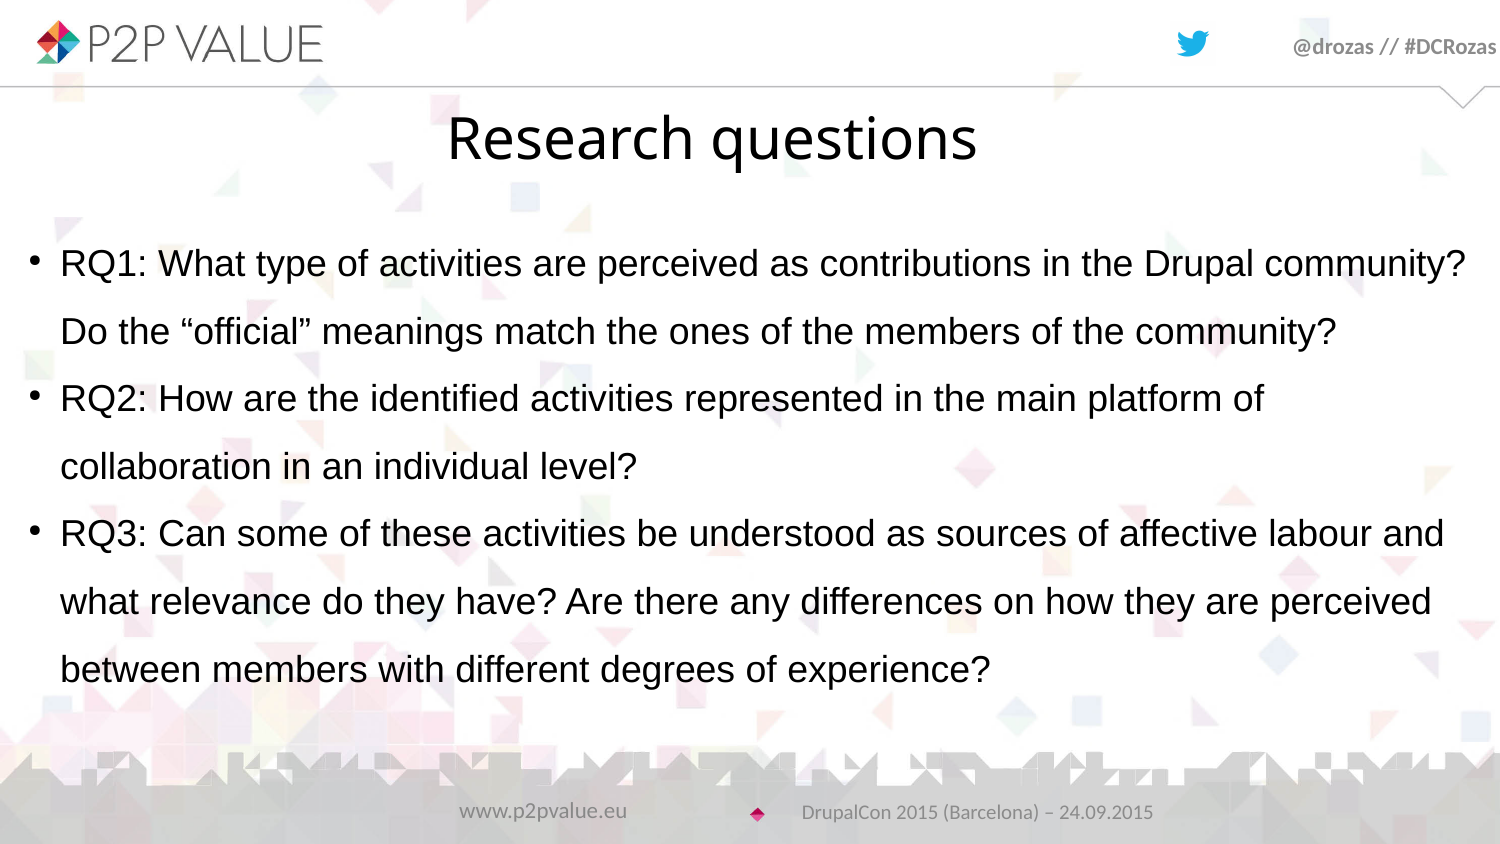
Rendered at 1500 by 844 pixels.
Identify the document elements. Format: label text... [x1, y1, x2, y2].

text_box @drozas // #DCRozas [1170, 15, 1500, 76]
title Research questions [60, 92, 1366, 181]
text_box www.p2pvalue.eu [453, 789, 672, 829]
subtitle RQ1: What type of activities are perceived as contributions in the Drupal community? Do the “official” meanings match the ones of the members of the community? RQ2: How are the identified activities represented in the main platform of collaboration in an individual level? RQ3: Can some of these activities be understood as sources of affective labour and what relevance do they have? Are there any differences on how they are perceived between members with different degrees of experience? [15, 210, 1496, 766]
text_box DrupalCon 2015 (Barcelona) – 24.09.2015 [788, 788, 1481, 834]
picture [0, 0, 1500, 844]
